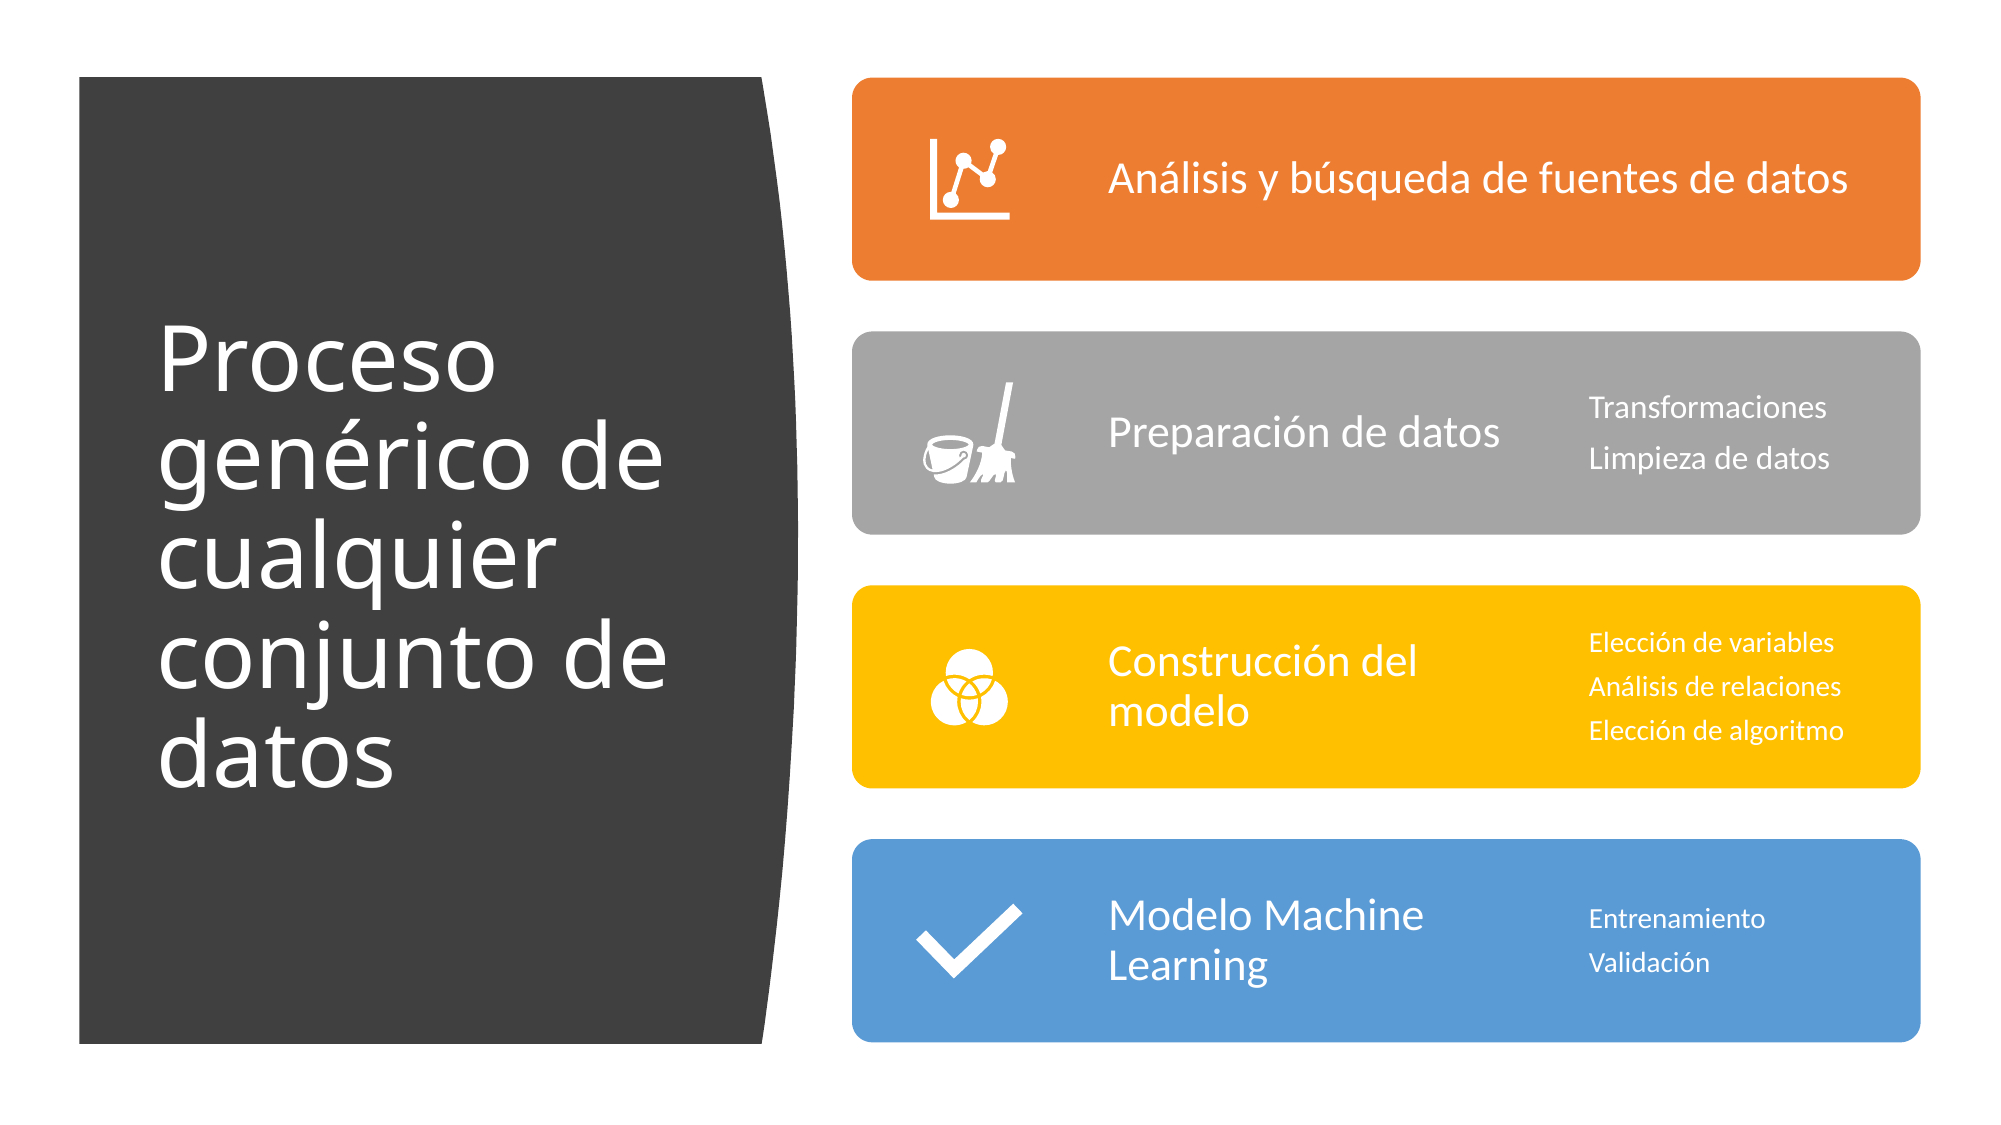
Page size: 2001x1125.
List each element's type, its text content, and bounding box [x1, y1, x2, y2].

text_box Elección de variables Análisis de relaciones Elección de algoritmo [1567, 585, 1921, 789]
text_box [79, 77, 799, 1044]
text_box Entrenamiento Validación [1567, 839, 1921, 1043]
text_box Análisis y búsqueda de fuentes de datos [1086, 77, 1921, 281]
text_box Modelo Machine Learning [1086, 839, 1567, 1043]
title Proceso genérico de cualquier conjunto de datos [141, 166, 702, 953]
text_box [852, 839, 1086, 1043]
text_box [852, 77, 1086, 281]
text_box Transformaciones Limpieza de datos [1567, 331, 1921, 535]
text_box [852, 331, 1086, 535]
text_box Preparación de datos [1086, 331, 1567, 535]
text_box [852, 585, 1086, 789]
text_box Construcción del modelo [1086, 585, 1567, 789]
